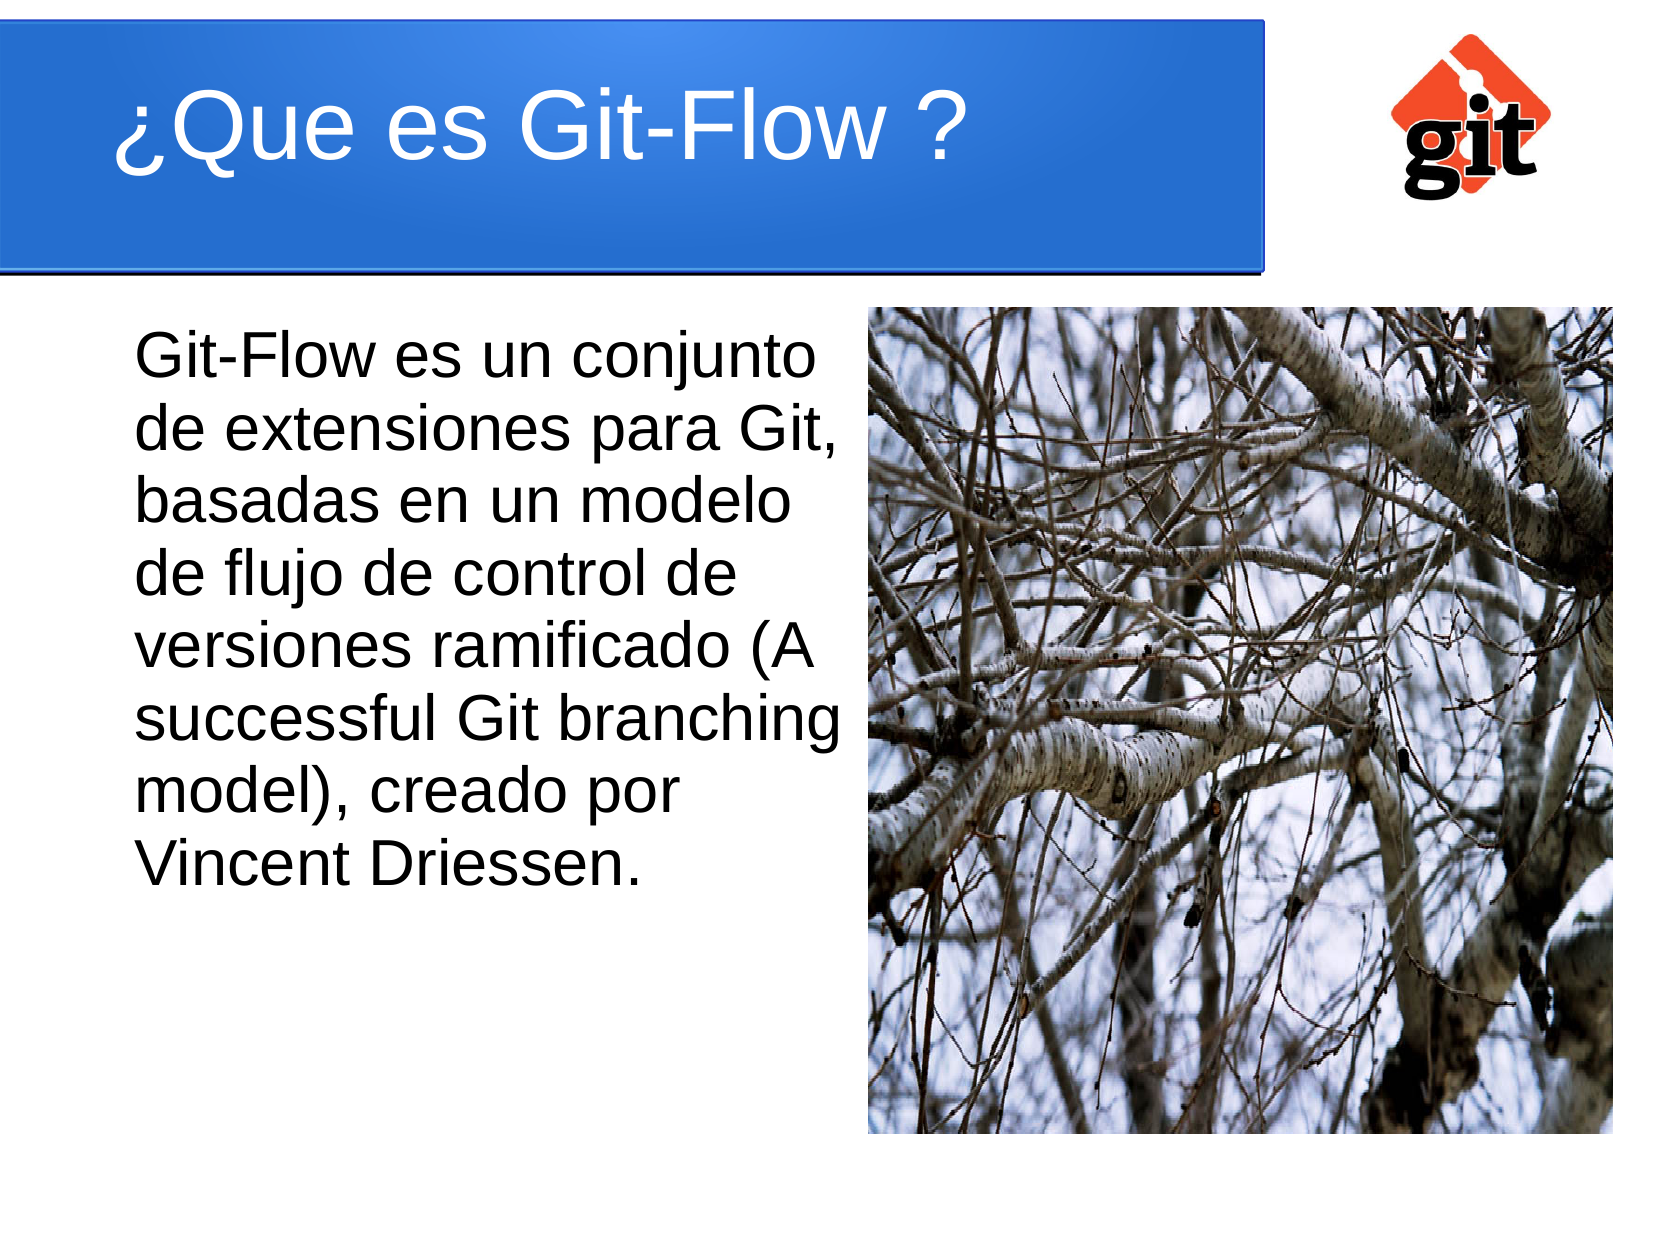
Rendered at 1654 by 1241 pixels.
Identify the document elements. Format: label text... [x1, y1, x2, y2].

list Git-Flow es un conjunto de extensiones para Git, basadas en un modelo de flujo de control de versiones ramificado (A successful Git branching model), creado por Vincent Driessen. [70, 318, 863, 1052]
title ¿Que es Git-Flow ? [82, 49, 1371, 201]
picture [868, 307, 1613, 1134]
picture [1387, 34, 1554, 201]
